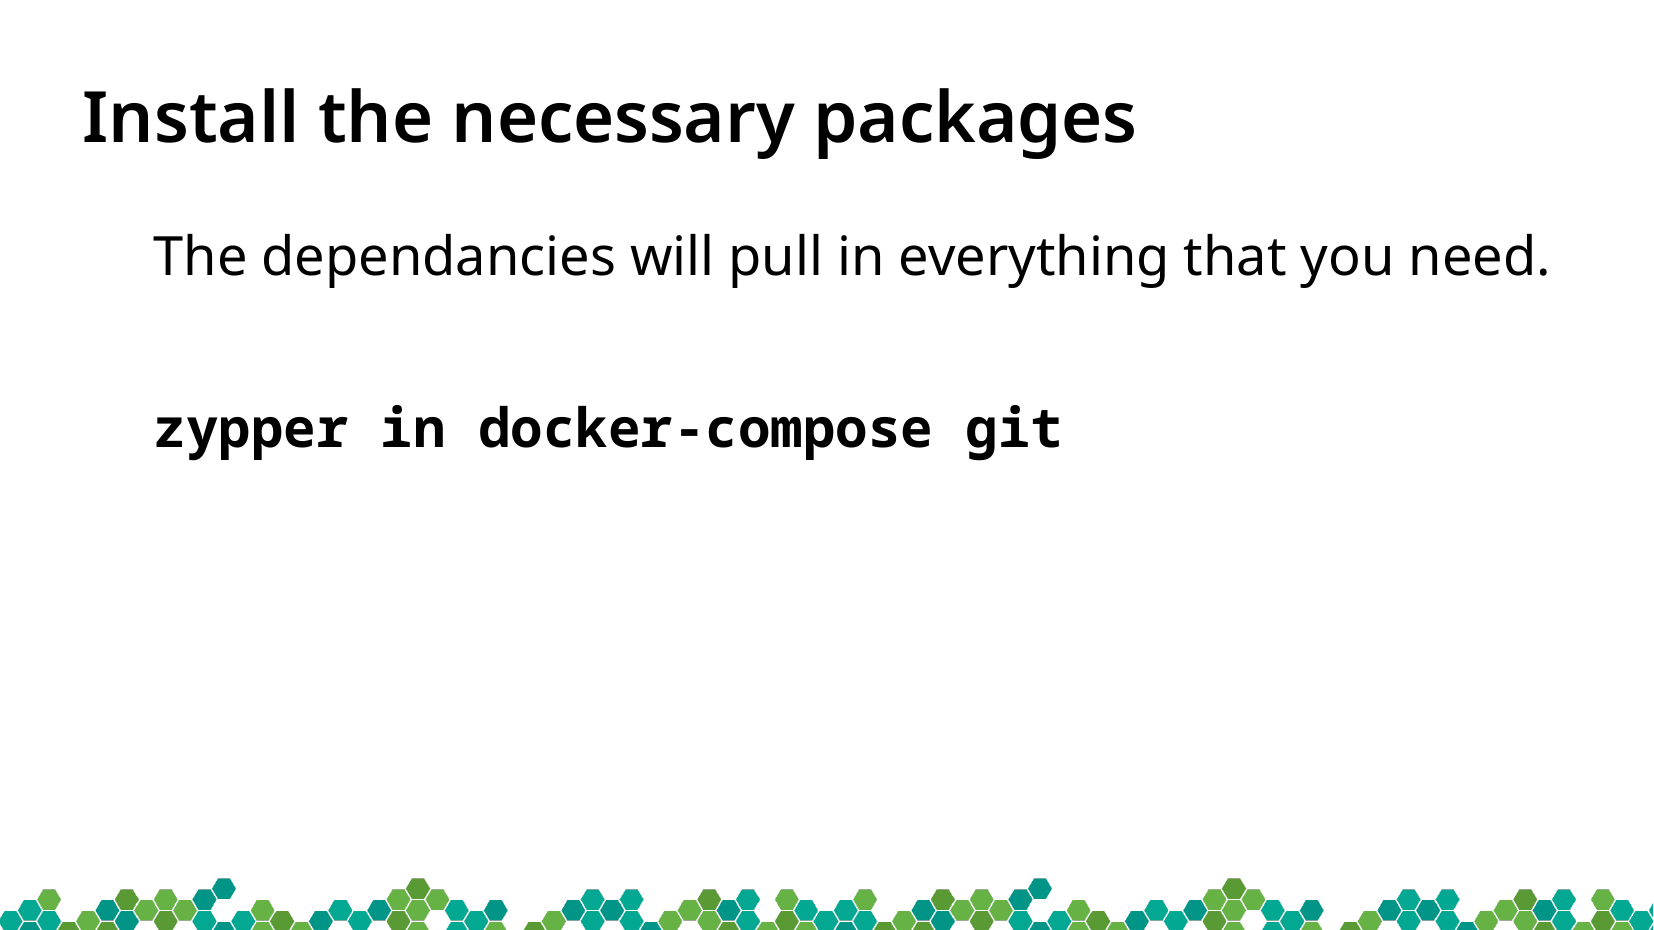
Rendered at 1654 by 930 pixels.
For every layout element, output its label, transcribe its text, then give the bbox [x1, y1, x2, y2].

picture [0, 870, 1654, 930]
list The dependancies will pull in everything that you need. zypper in docker-compose git [82, 217, 1571, 757]
title Install the necessary packages [82, 37, 1571, 193]
